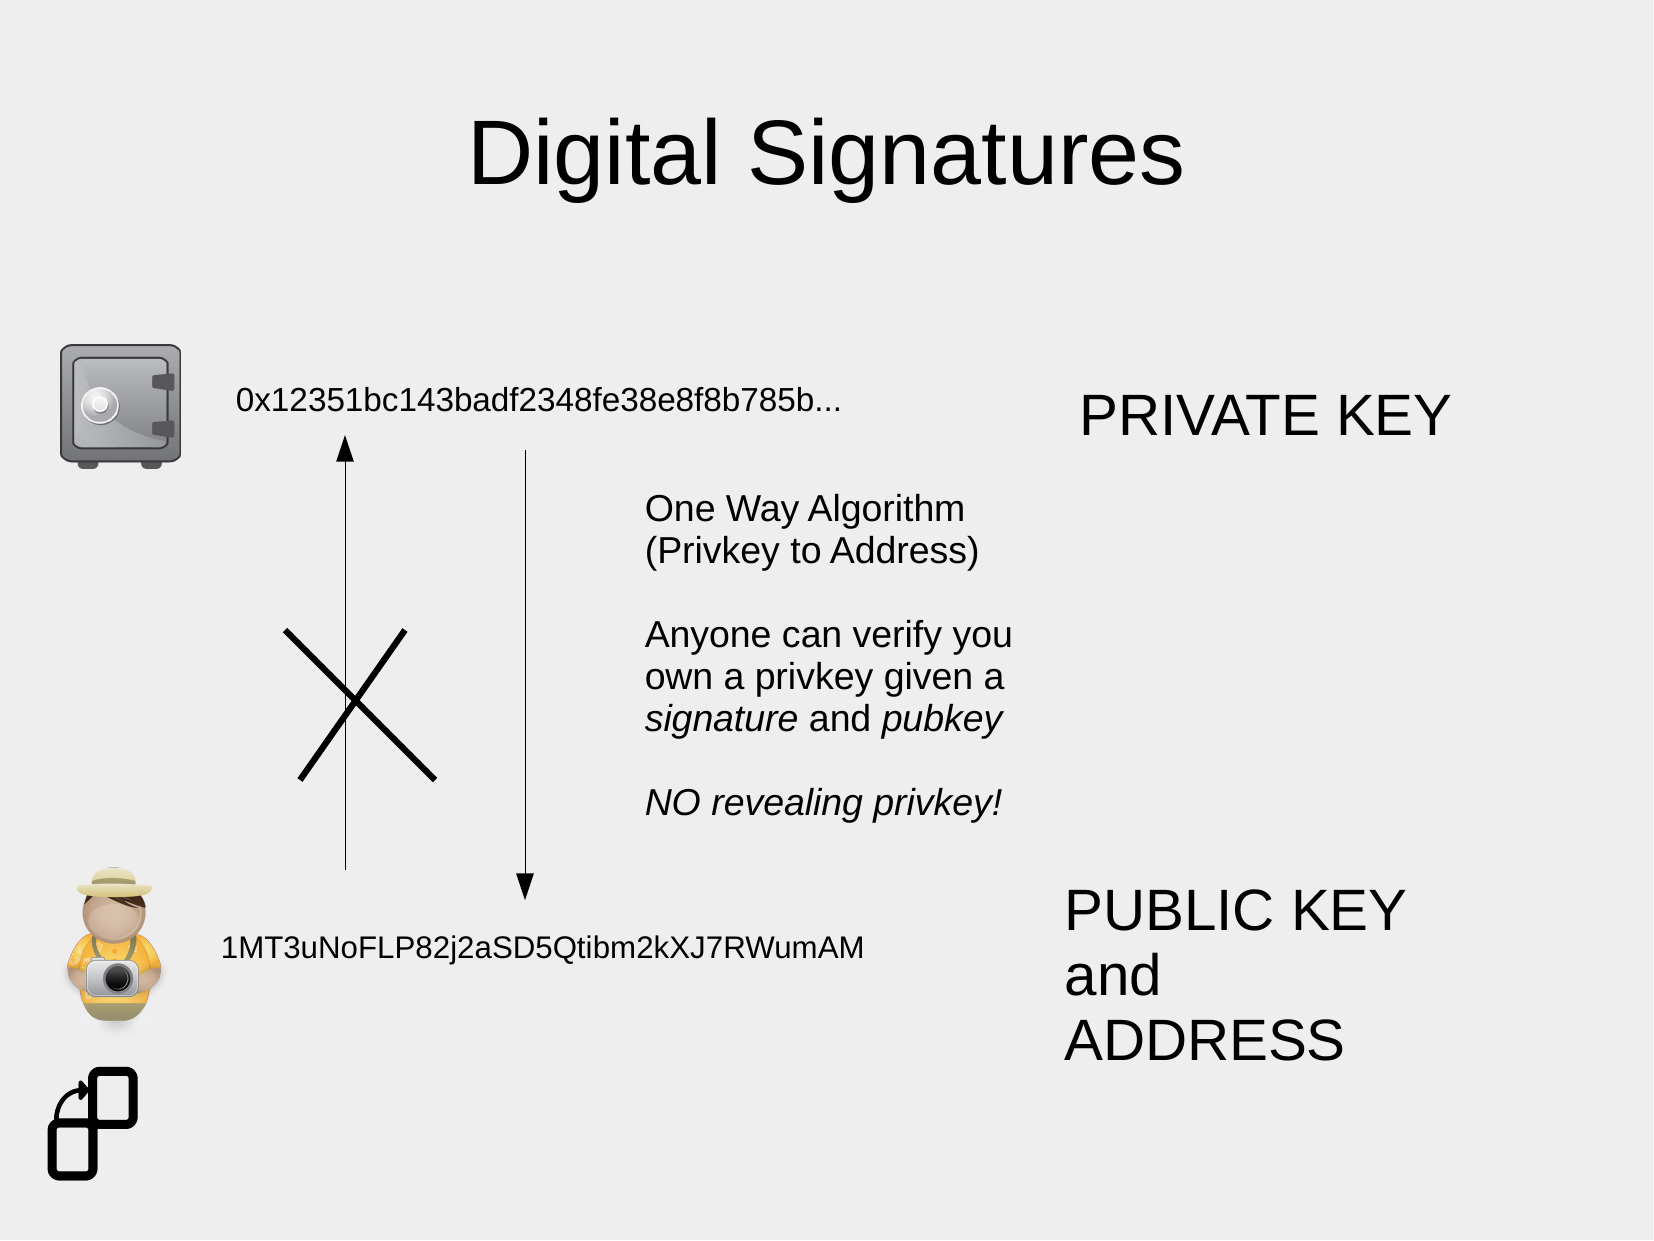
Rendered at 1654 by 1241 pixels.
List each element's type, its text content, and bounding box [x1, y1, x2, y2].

title Digital Signatures [82, 49, 1571, 257]
picture [60, 344, 181, 469]
text_box PRIVATE KEY [1065, 375, 1516, 455]
picture [30, 1062, 153, 1186]
list 1MT3uNoFLP82j2aSD5Qtibm2kXJ7RWumAM [181, 930, 931, 1021]
text_box PUBLIC KEY and ADDRESS [1050, 870, 1501, 1081]
text_box One Way Algorithm (Privkey to Address) Anyone can verify you own a privkey given a signature and pubkey NO revealing privkey! [630, 480, 1081, 831]
picture [49, 854, 181, 1037]
list 0x12351bc143badf2348fe38e8f8b785b... [165, 315, 901, 481]
